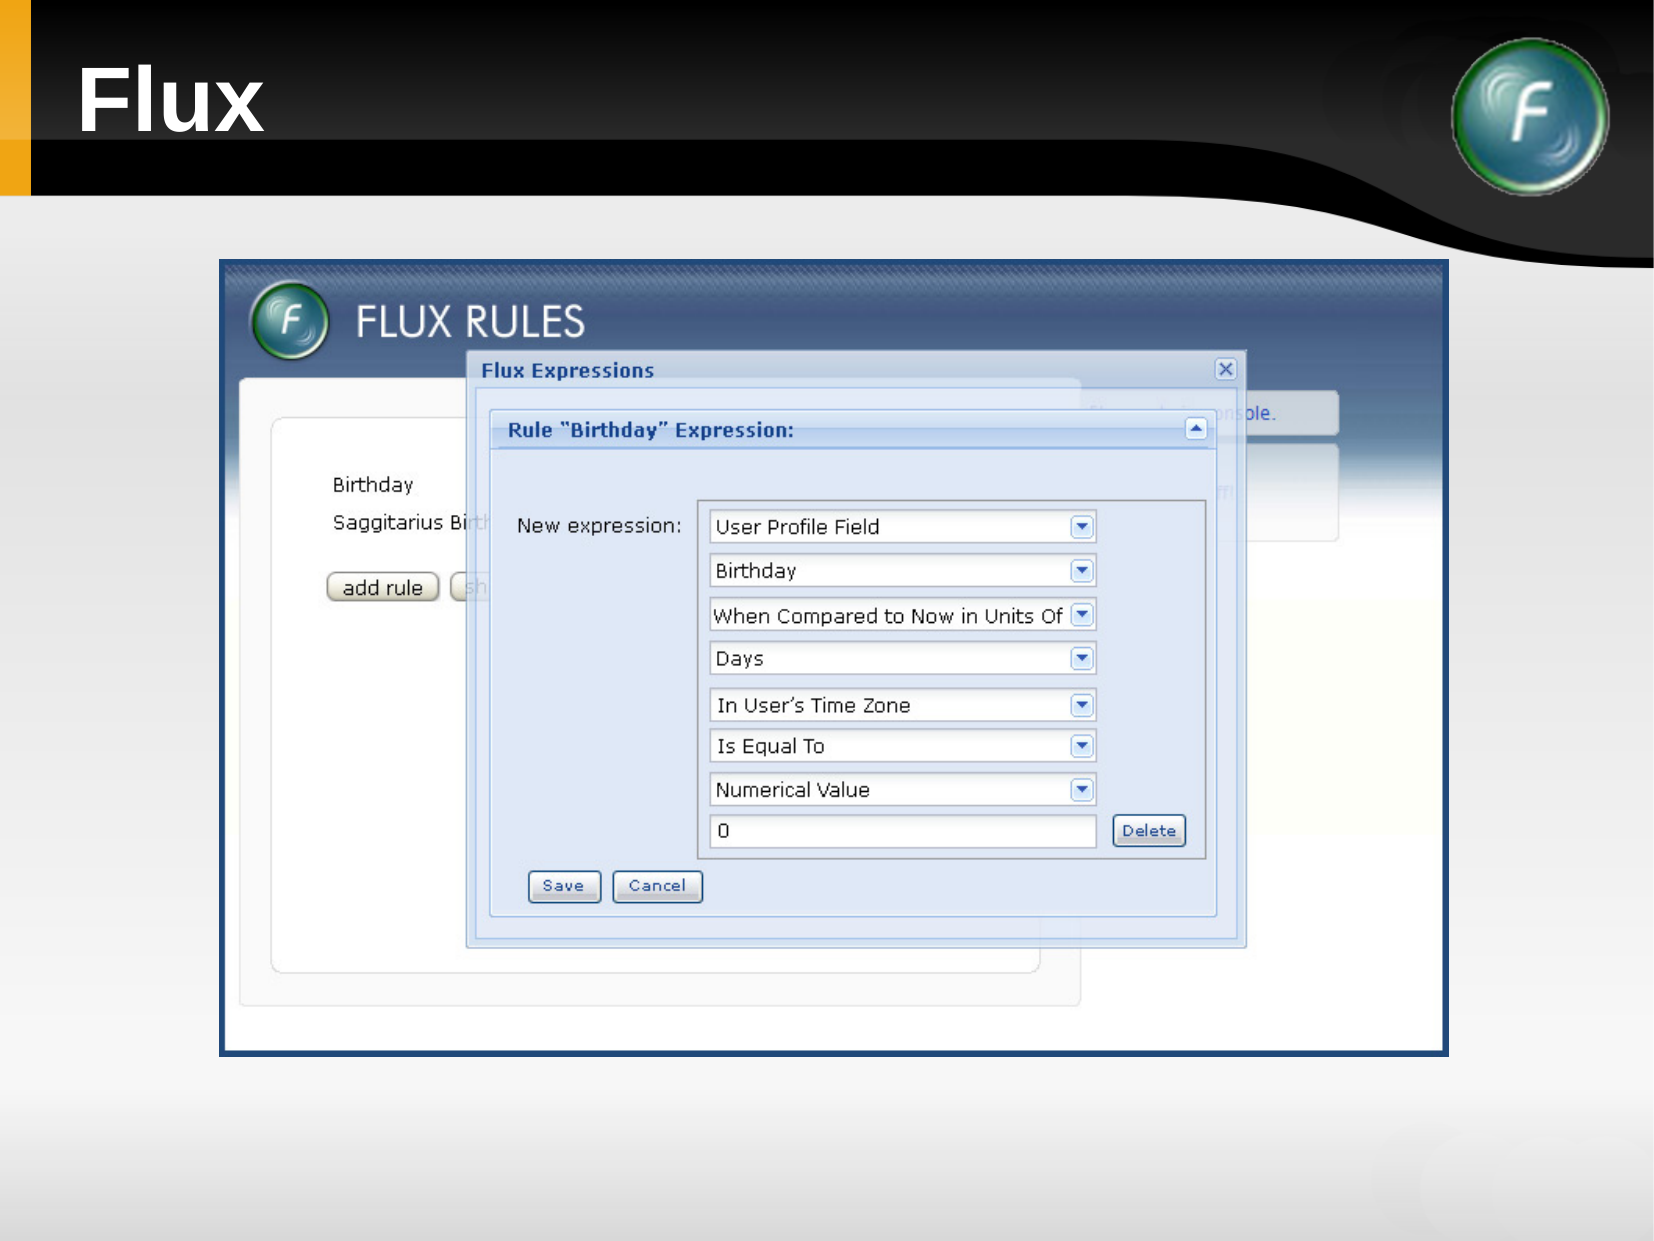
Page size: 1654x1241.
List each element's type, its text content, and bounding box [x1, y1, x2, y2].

title Flux [76, 7, 1565, 200]
picture [0, 0, 1654, 1241]
